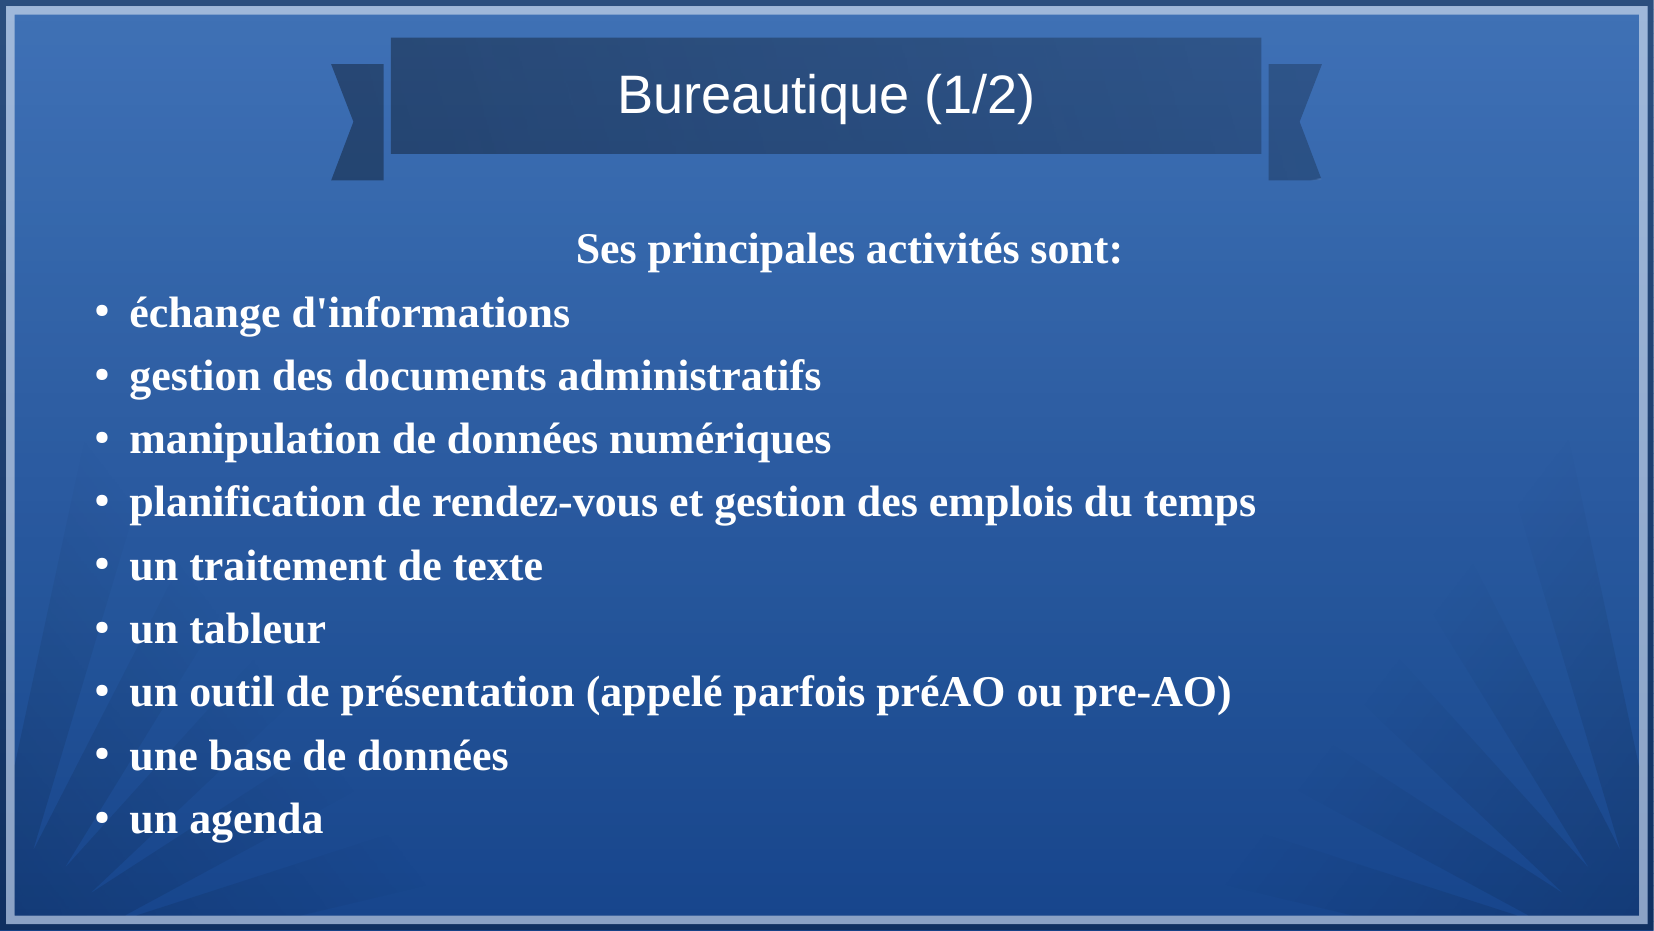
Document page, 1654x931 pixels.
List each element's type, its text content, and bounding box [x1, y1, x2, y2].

title Bureautique (1/2) [389, 35, 1264, 154]
list Ses principales activités sont: échange d'informations gestion des documents administratifs manipulation de données numériques planification de rendez-vous et gestion des emplois du temps un traitement de texte un tableur un outil de présentation (appelé parfois préAO ou pre-AO) une base de données un agenda [82, 224, 1571, 848]
